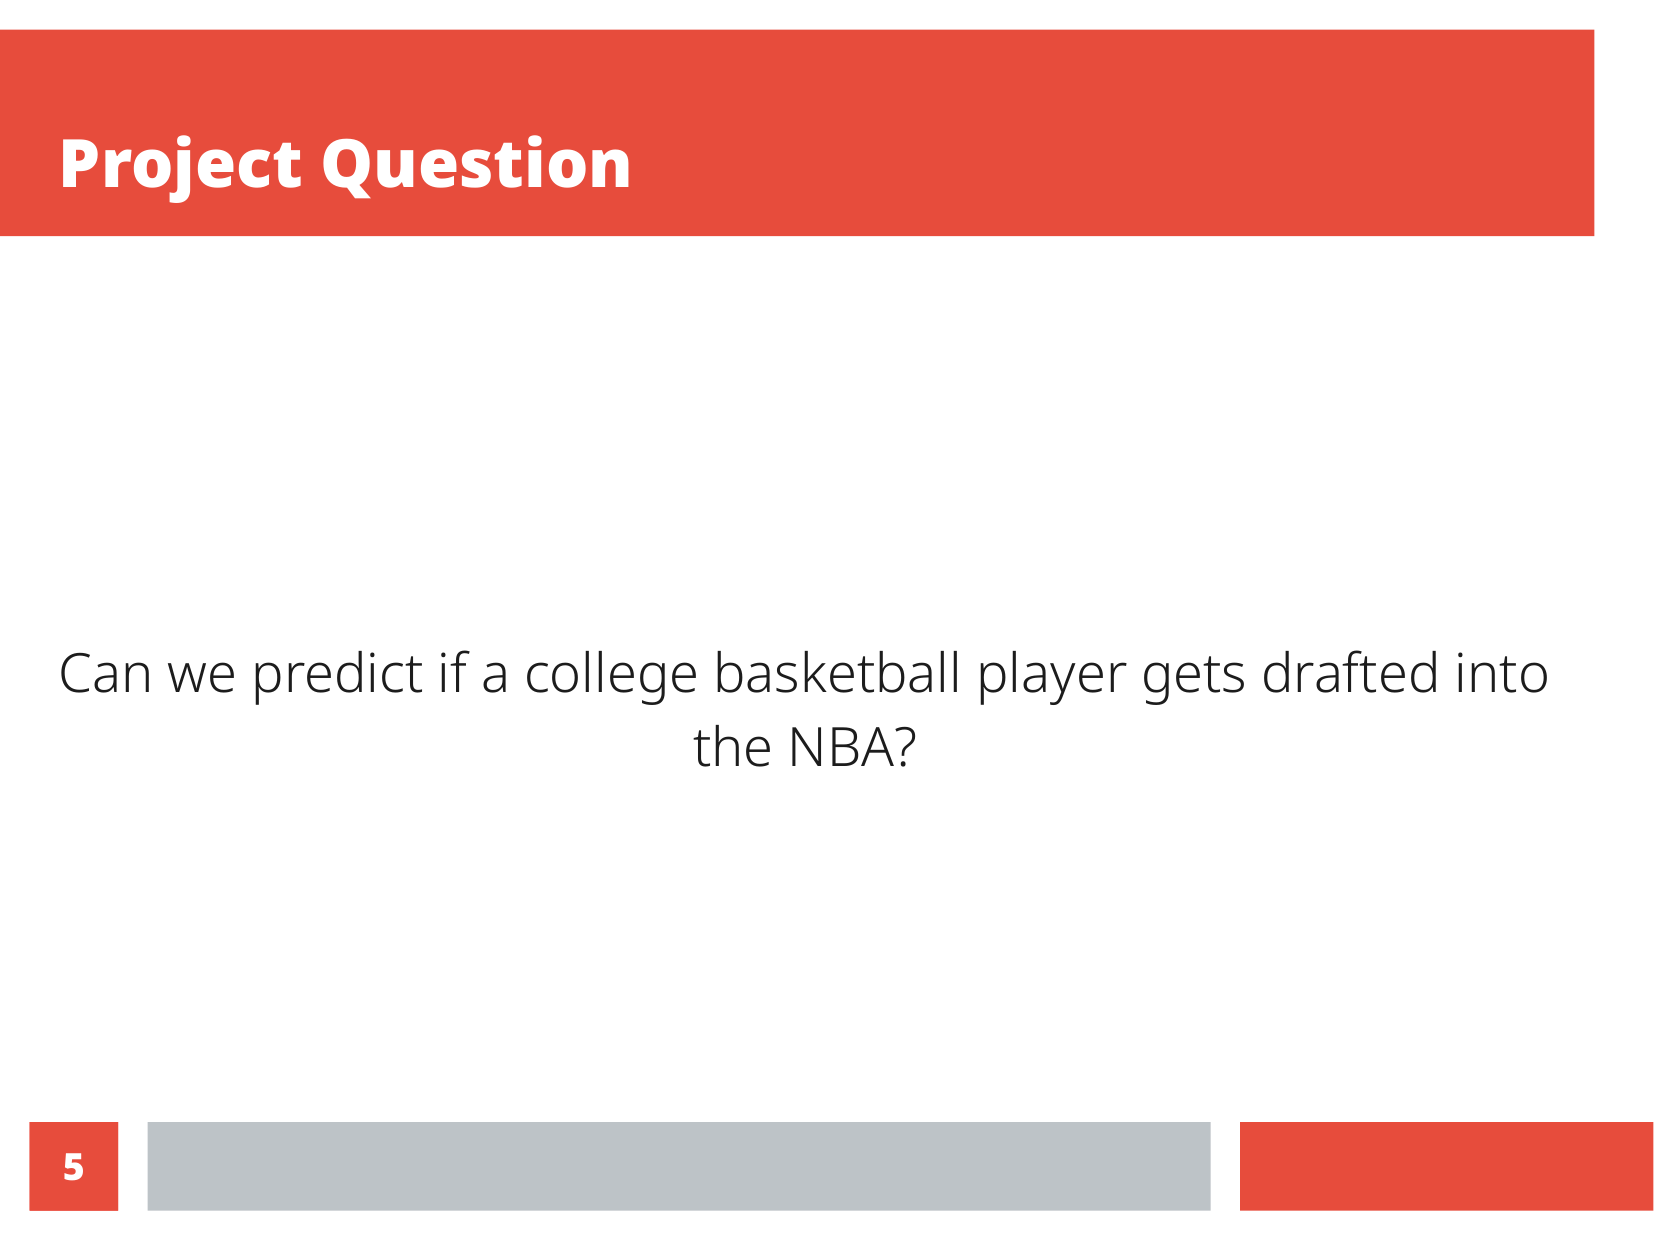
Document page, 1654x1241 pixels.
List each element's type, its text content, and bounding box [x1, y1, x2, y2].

title Project Question [59, 59, 1595, 207]
subtitle Can we predict if a college basketball player gets drafted into the NBA? [59, 324, 1565, 1093]
